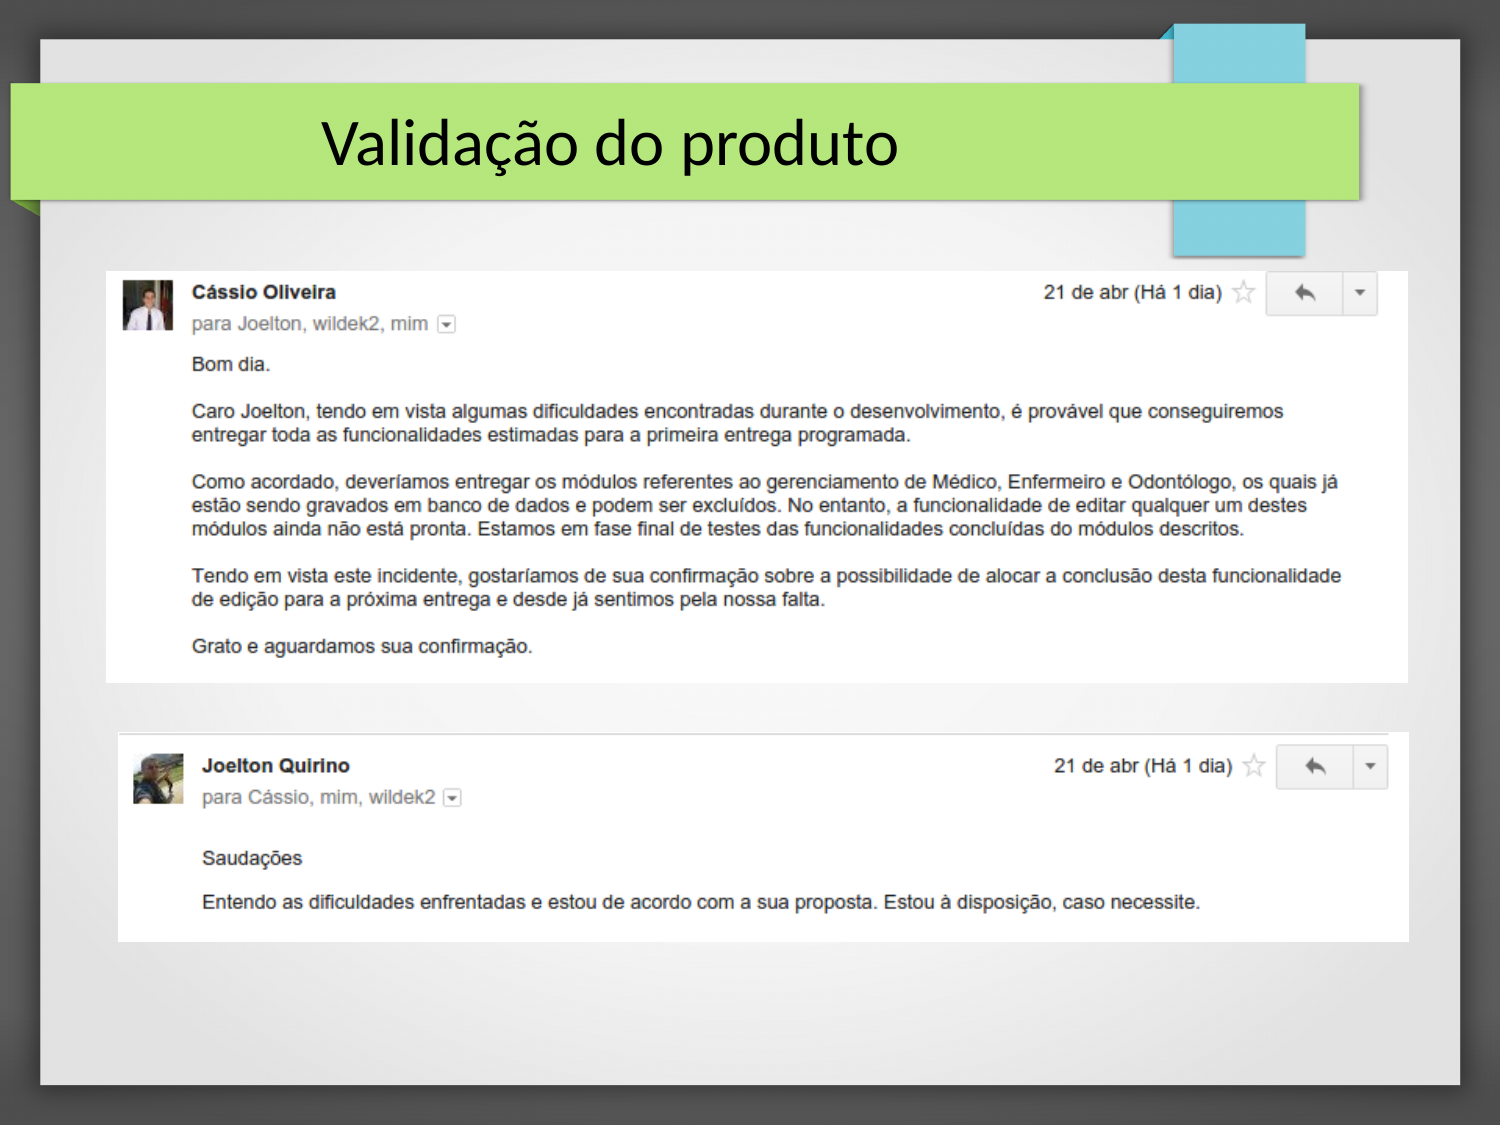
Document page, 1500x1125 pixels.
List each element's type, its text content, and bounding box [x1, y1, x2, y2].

text_box Validação do produto [75, 85, 1147, 193]
picture [0, 0, 1500, 1125]
